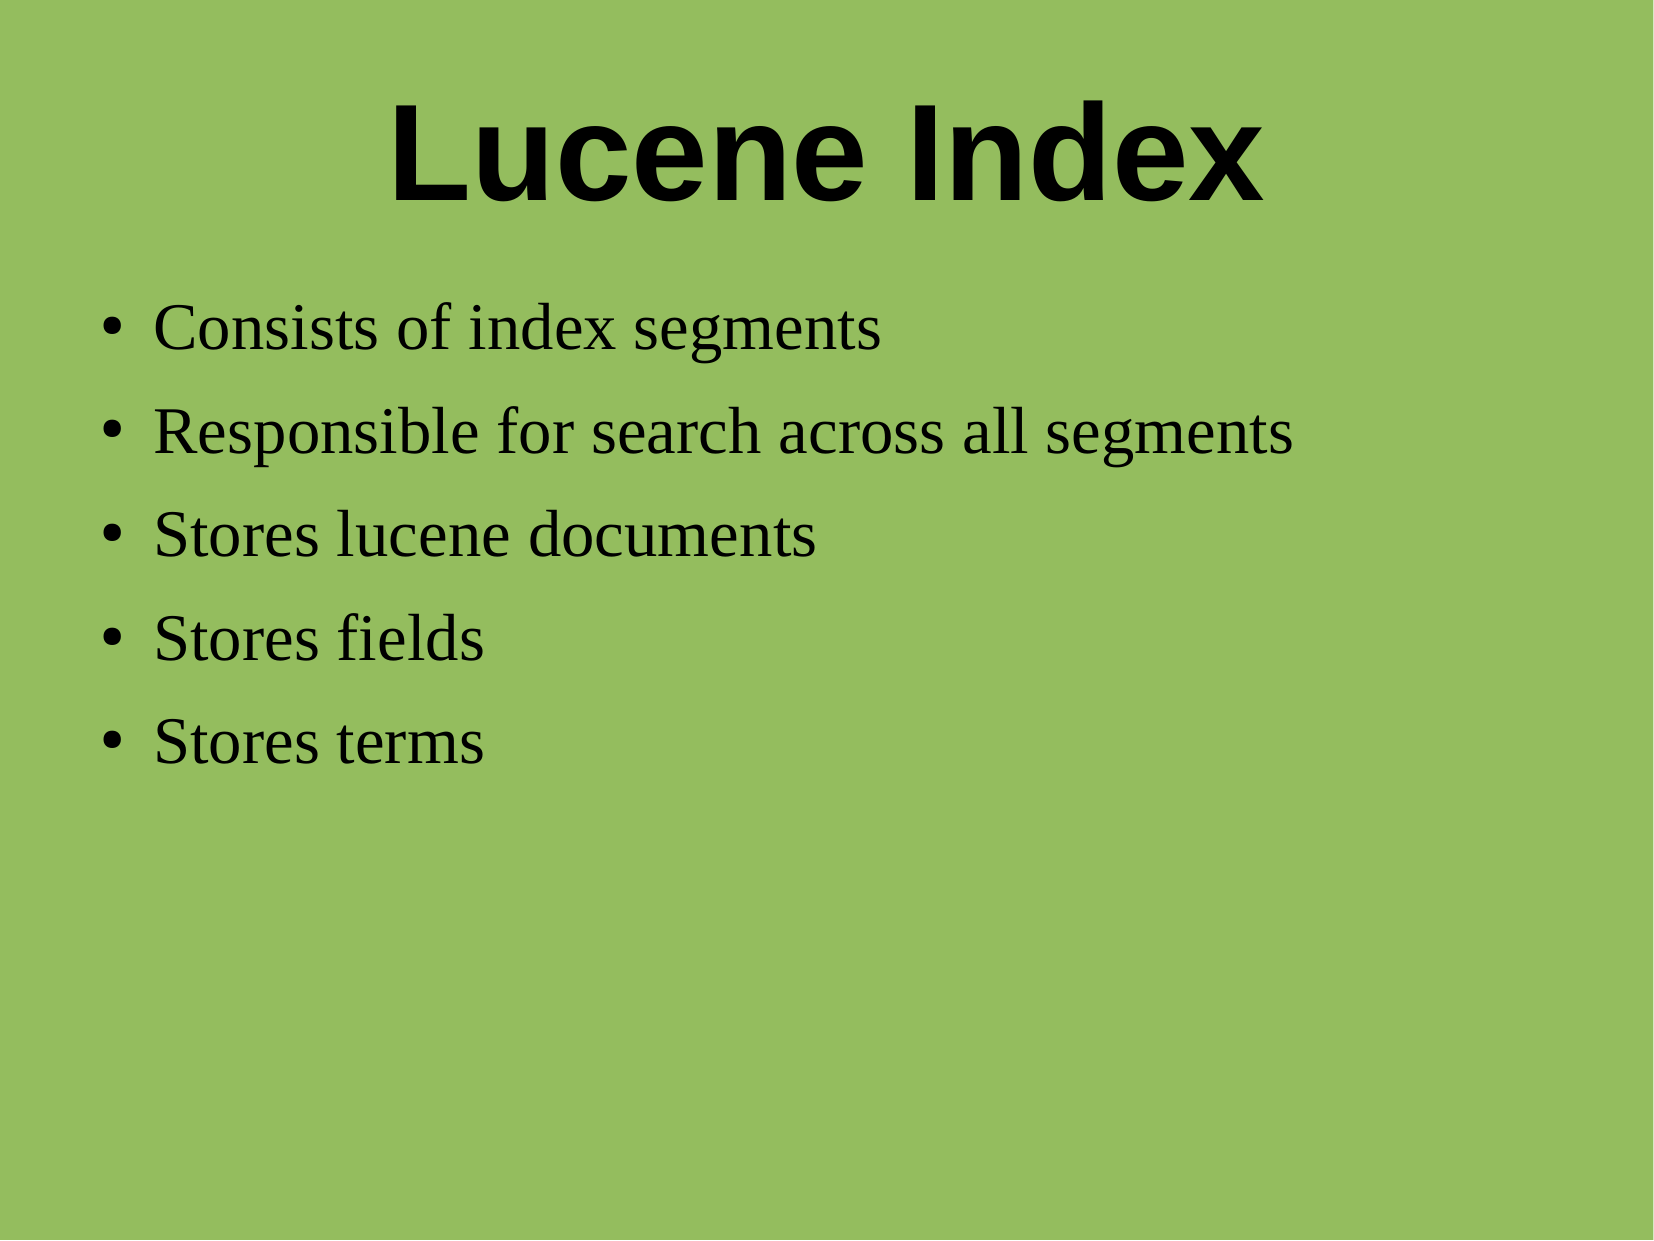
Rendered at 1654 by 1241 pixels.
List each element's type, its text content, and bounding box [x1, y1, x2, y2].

title Lucene Index [82, 49, 1571, 257]
list Consists of index segments Responsible for search across all segments Stores lucene documents Stores fields Stores terms [82, 290, 1571, 1109]
